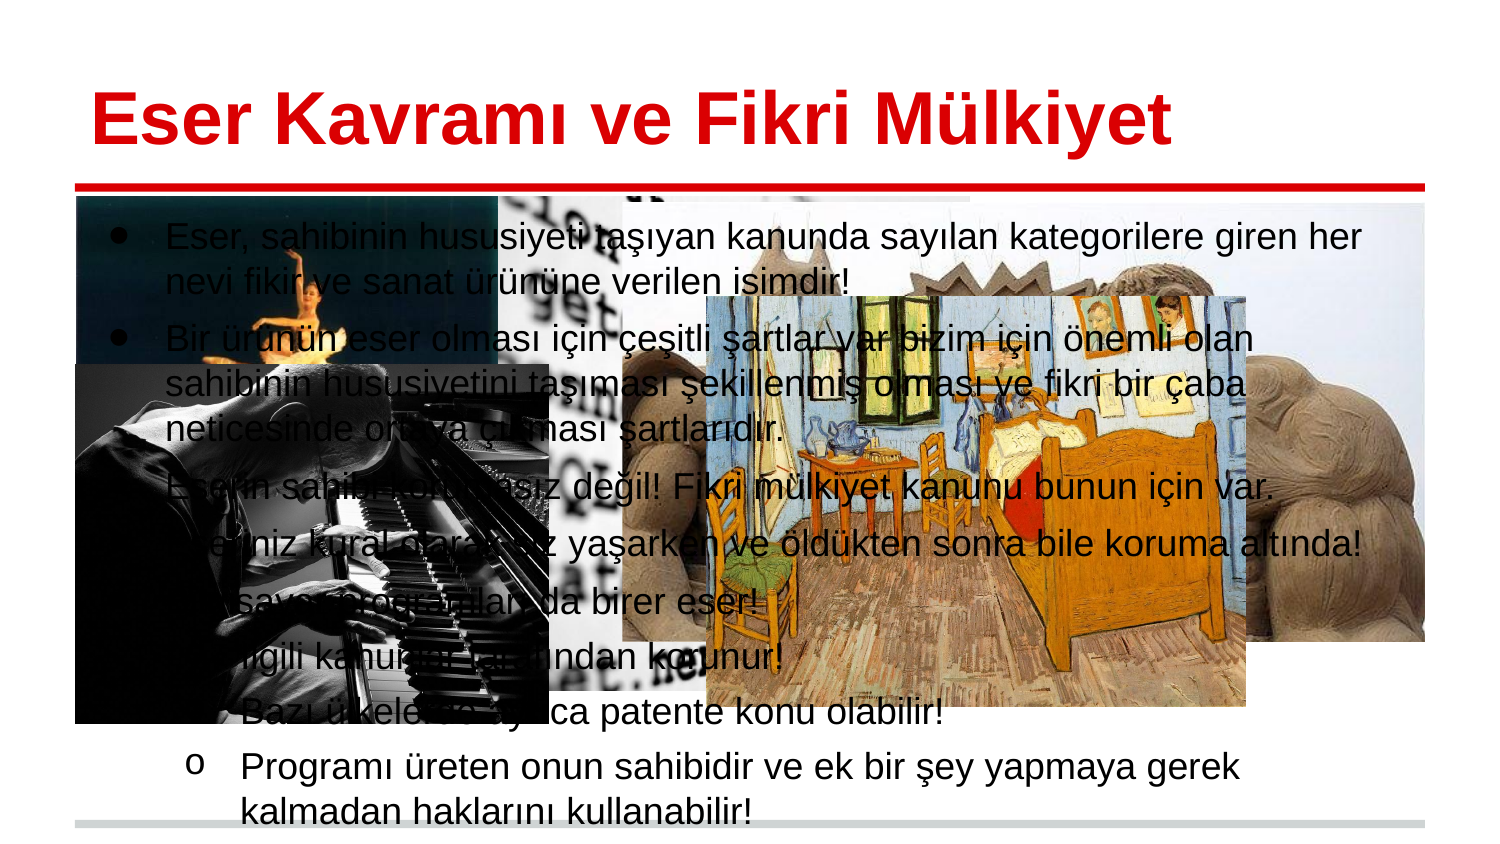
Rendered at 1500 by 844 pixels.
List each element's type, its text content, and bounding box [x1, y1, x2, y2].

list Eser, sahibinin hususiyeti taşıyan kanunda sayılan kategorilere giren her nevi fikir ve sanat ürününe verilen isimdir! Bir ürünün eser olması için çeşitli şartlar var bizim için önemli olan sahibinin hususiyetini taşıması şekillenmiş olması ve fikri bir çaba neticesinde ortaya çıkması şartlarıdır. Eserin sahibi korumasız değil! Fikri mülkiyet kanunu bunun için var. Eseriniz kural olarak siz yaşarken ve öldükten sonra bile koruma altında! Bilgisayar programları da birer eser! İlgili kanunlar tarafından korunur! Bazı ülkelerde ayrıca patente konu olabilir! Programı üreten onun sahibidir ve ek bir şey yapmaya gerek kalmadan haklarını kullanabilir! [75, 196, 1425, 808]
title Eser Kavramı ve Fikri Mülkiyet [75, 33, 1425, 175]
